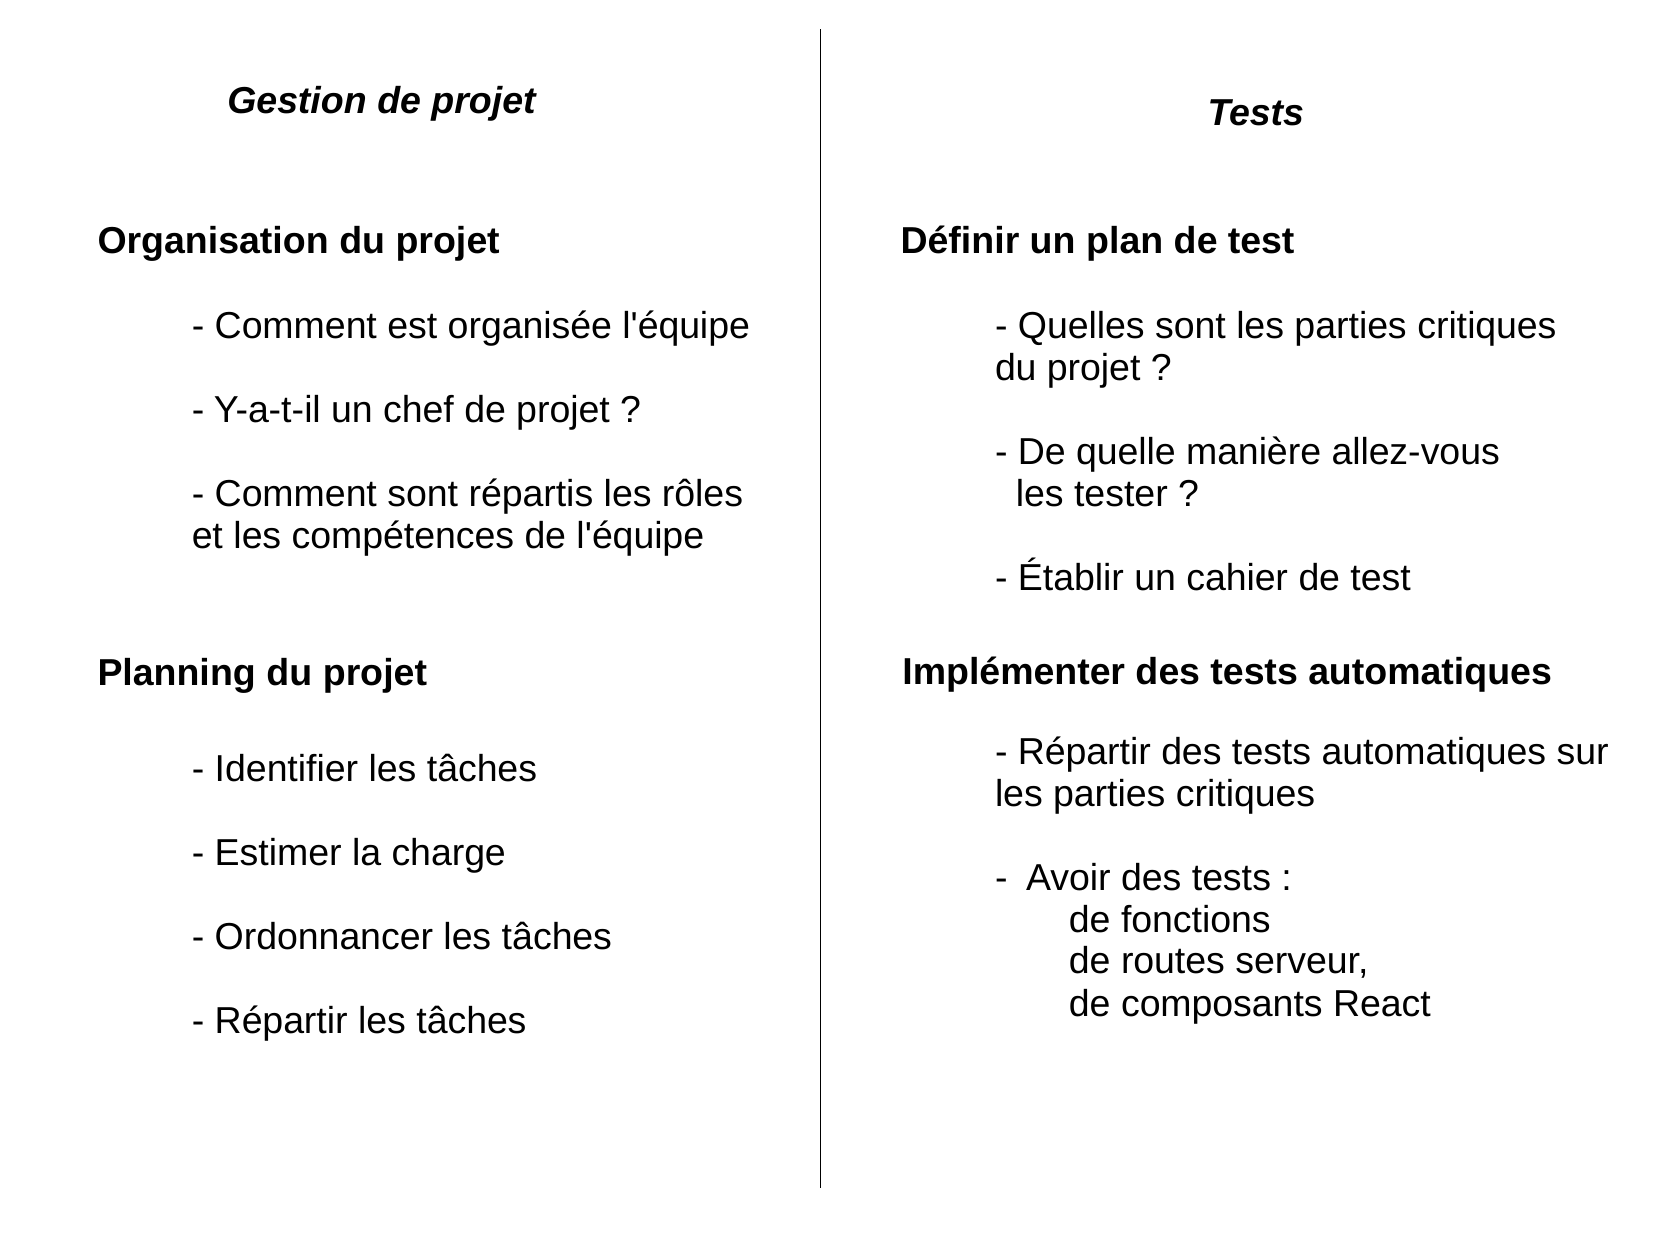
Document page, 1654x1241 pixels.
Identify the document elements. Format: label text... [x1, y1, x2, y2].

text_box Tests [1192, 83, 1323, 142]
text_box - Répartir des tests automatiques sur les parties critiques - Avoir des tests : de fonctions de routes serveur, de composants React [980, 722, 1624, 1032]
text_box - Comment est organisée l'équipe - Y-a-t-il un chef de projet ? - Comment sont répartis les rôles et les compétences de l'équipe [177, 297, 769, 565]
text_box Définir un plan de test [885, 212, 1310, 271]
text_box - Quelles sont les parties critiques du projet ? - De quelle manière allez-vous les tester ? - Établir un cahier de test [980, 297, 1572, 607]
text_box - Identifier les tâches - Estimer la charge - Ordonnancer les tâches - Répartir les tâches [177, 740, 628, 1050]
text_box Planning du projet [82, 643, 443, 702]
text_box Organisation du projet [82, 212, 516, 271]
text_box Gestion de projet [212, 72, 556, 130]
text_box Implémenter des tests automatiques [887, 643, 1568, 702]
